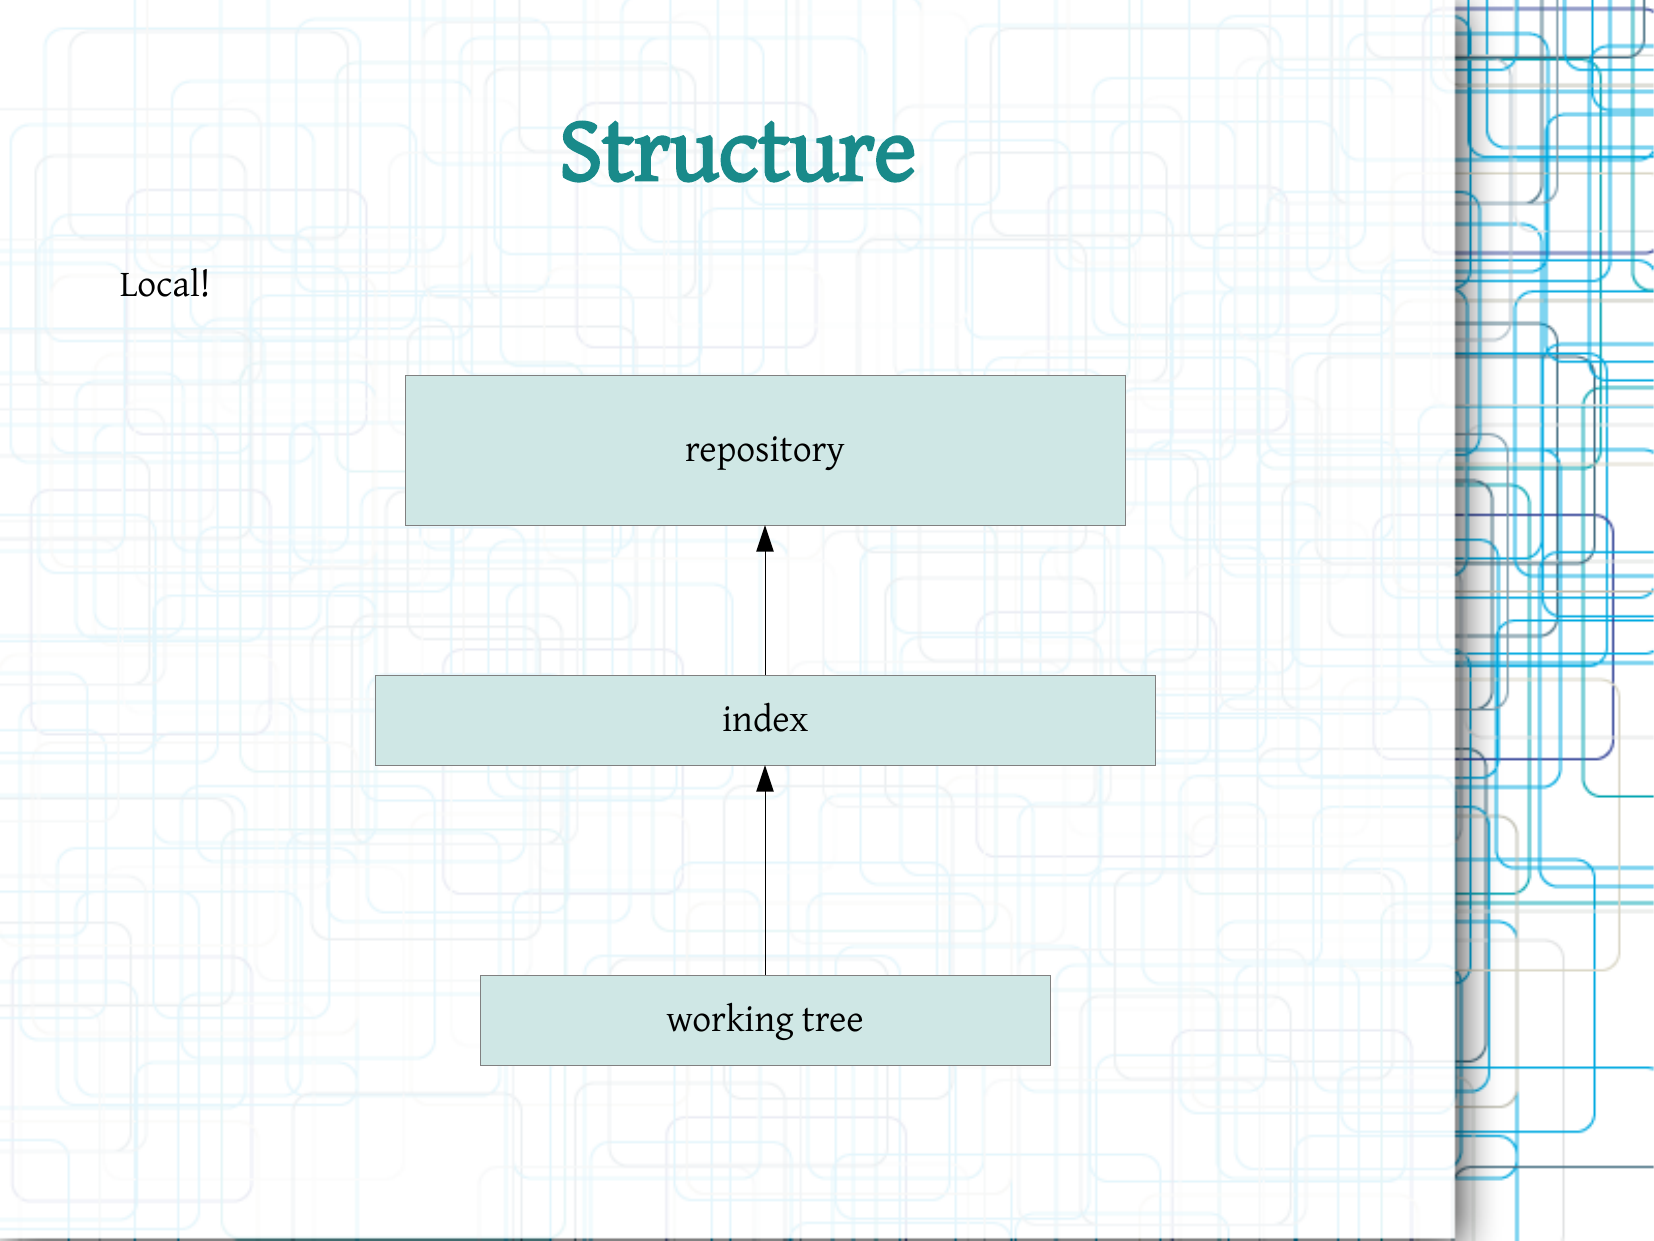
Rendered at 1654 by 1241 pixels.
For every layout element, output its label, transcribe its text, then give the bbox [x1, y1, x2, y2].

text_box repository [405, 375, 1126, 526]
picture [0, 0, 1654, 1241]
text_box Local! [105, 256, 226, 314]
text_box index [375, 675, 1156, 766]
title Structure [59, 49, 1418, 257]
text_box working tree [480, 975, 1051, 1066]
